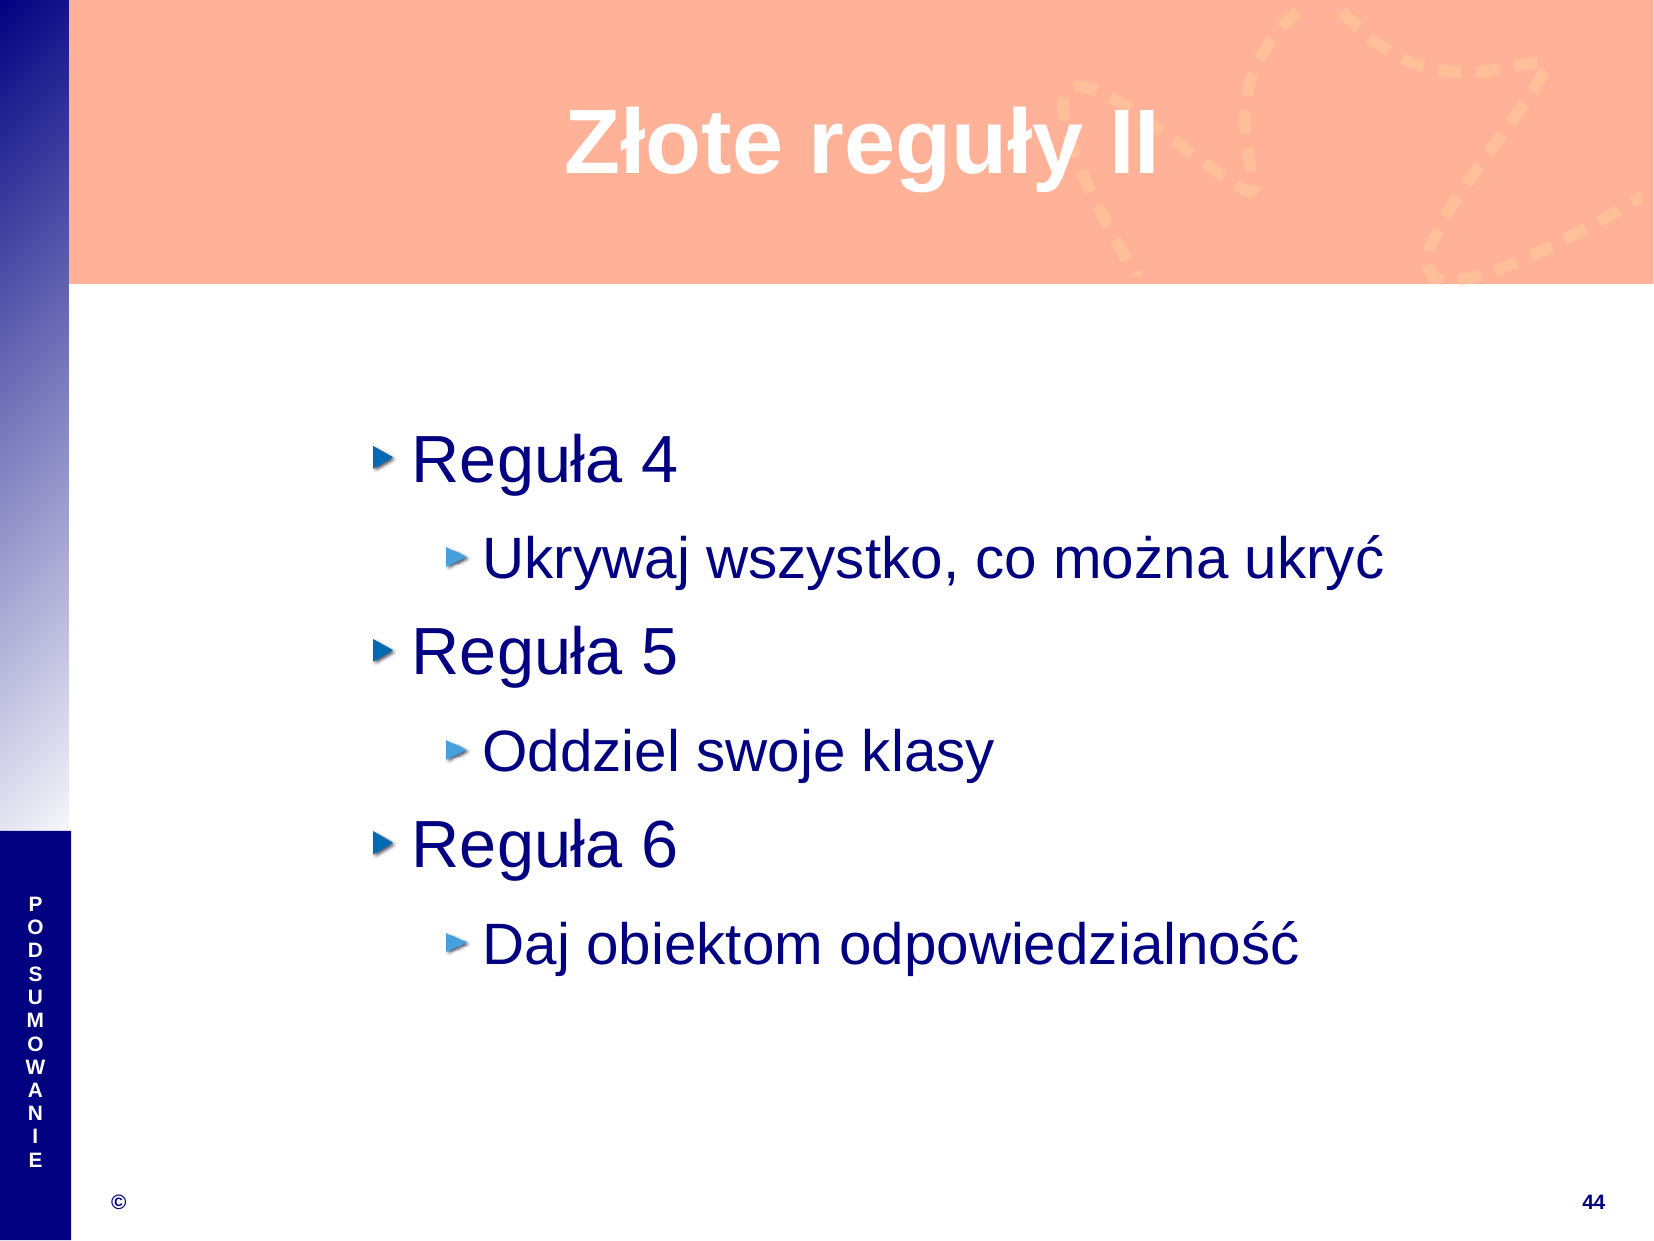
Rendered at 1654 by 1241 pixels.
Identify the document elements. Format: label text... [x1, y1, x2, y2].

title Złote reguły II [71, 37, 1654, 246]
text_box P O D S U M O W A N I E [0, 824, 71, 1241]
list Reguła 4 Ukrywaj wszystko, co można ukryć Reguła 5 Oddziel swoje klasy Reguła 6 Daj obiektom odpowiedzialność [340, 421, 1386, 1039]
